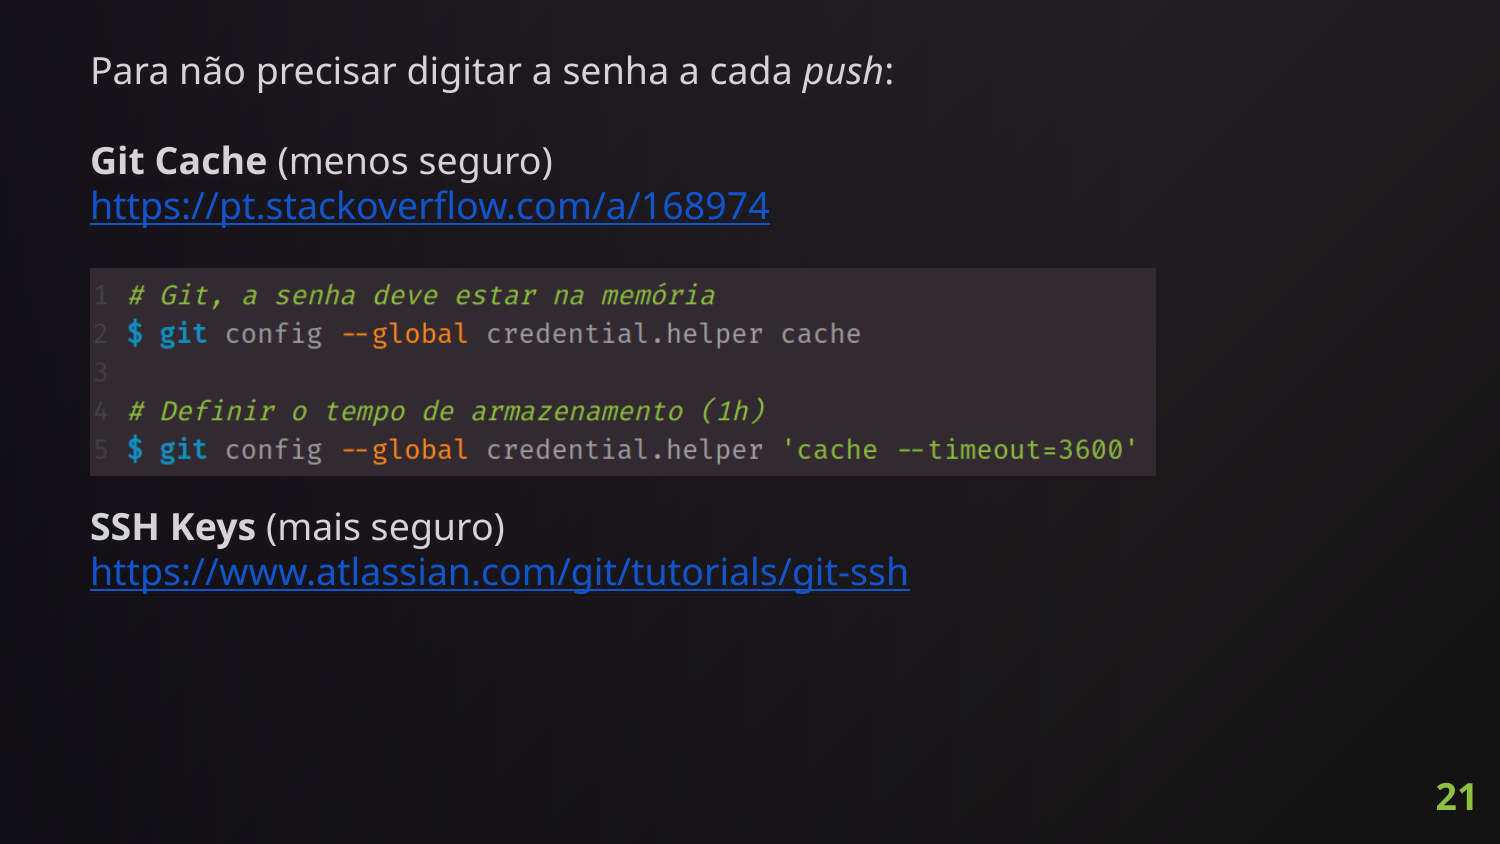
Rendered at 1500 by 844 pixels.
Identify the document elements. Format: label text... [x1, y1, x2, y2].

list Para não precisar digitar a senha a cada push: Git Cache (menos seguro) https://pt.stackoverflow.com/a/168974 SSH Keys (mais seguro) https://www.atlassian.com/git/tutorials/git-ssh [75, 32, 1135, 785]
slide_number <number> [1407, 752, 1494, 844]
picture [90, 268, 1156, 476]
